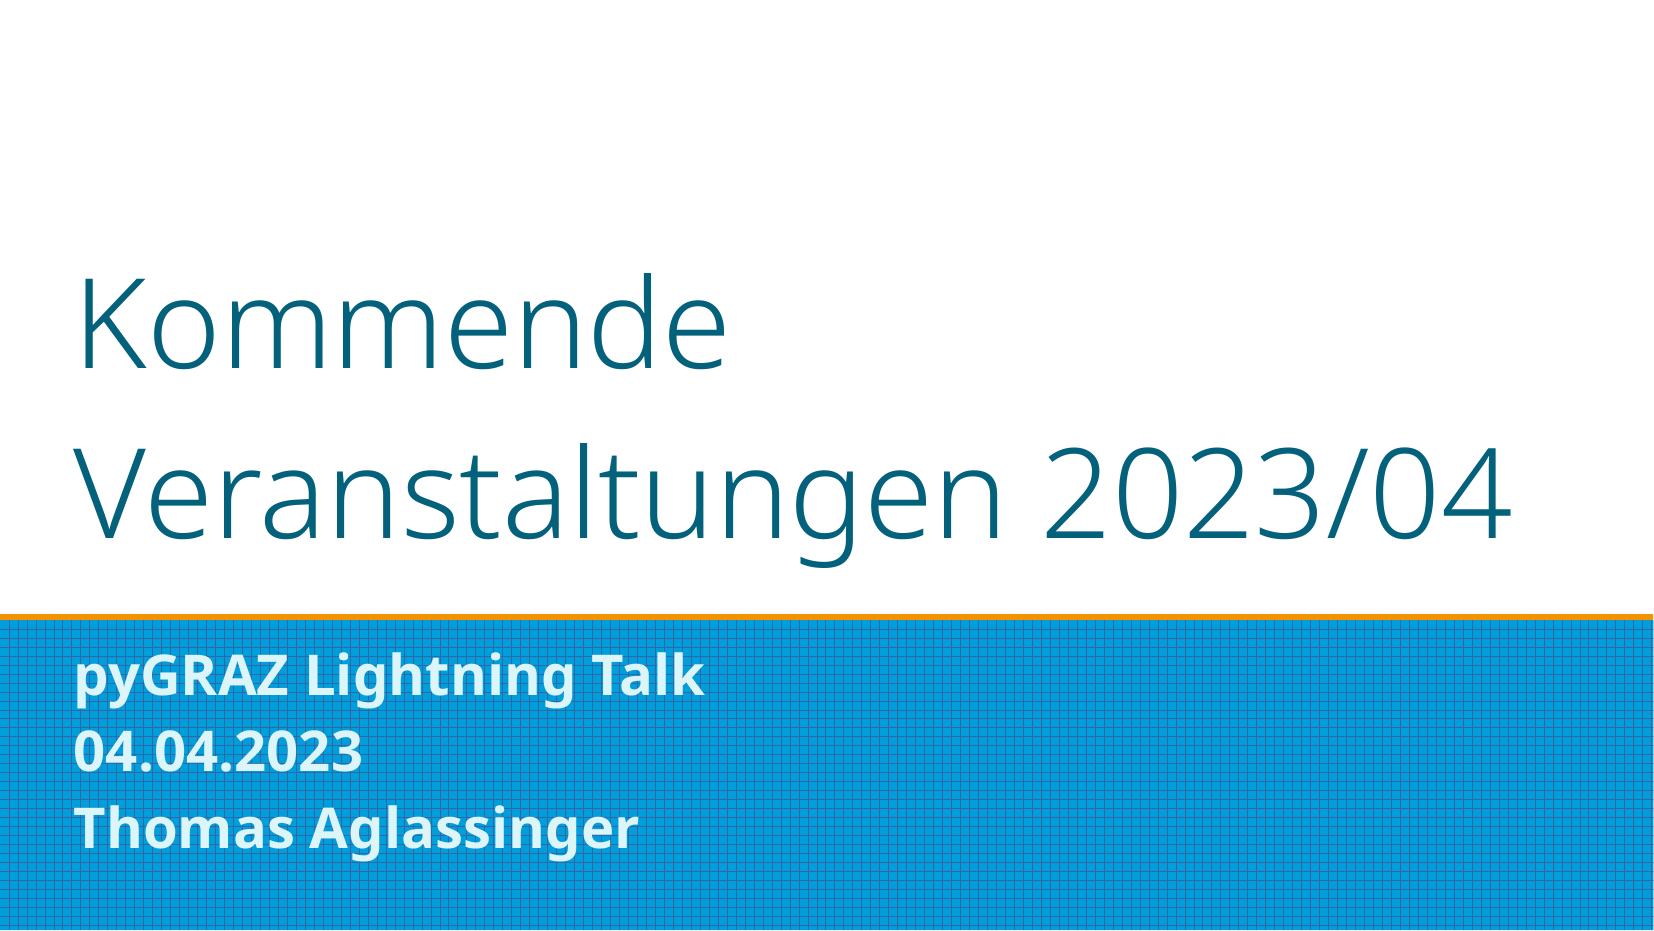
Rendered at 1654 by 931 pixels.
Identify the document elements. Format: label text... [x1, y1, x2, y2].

subtitle pyGRAZ Lightning Talk 04.04.2023 Thomas Aglassinger [73, 634, 1551, 827]
title Kommende Veranstaltungen 2023/04 [73, 44, 1551, 576]
